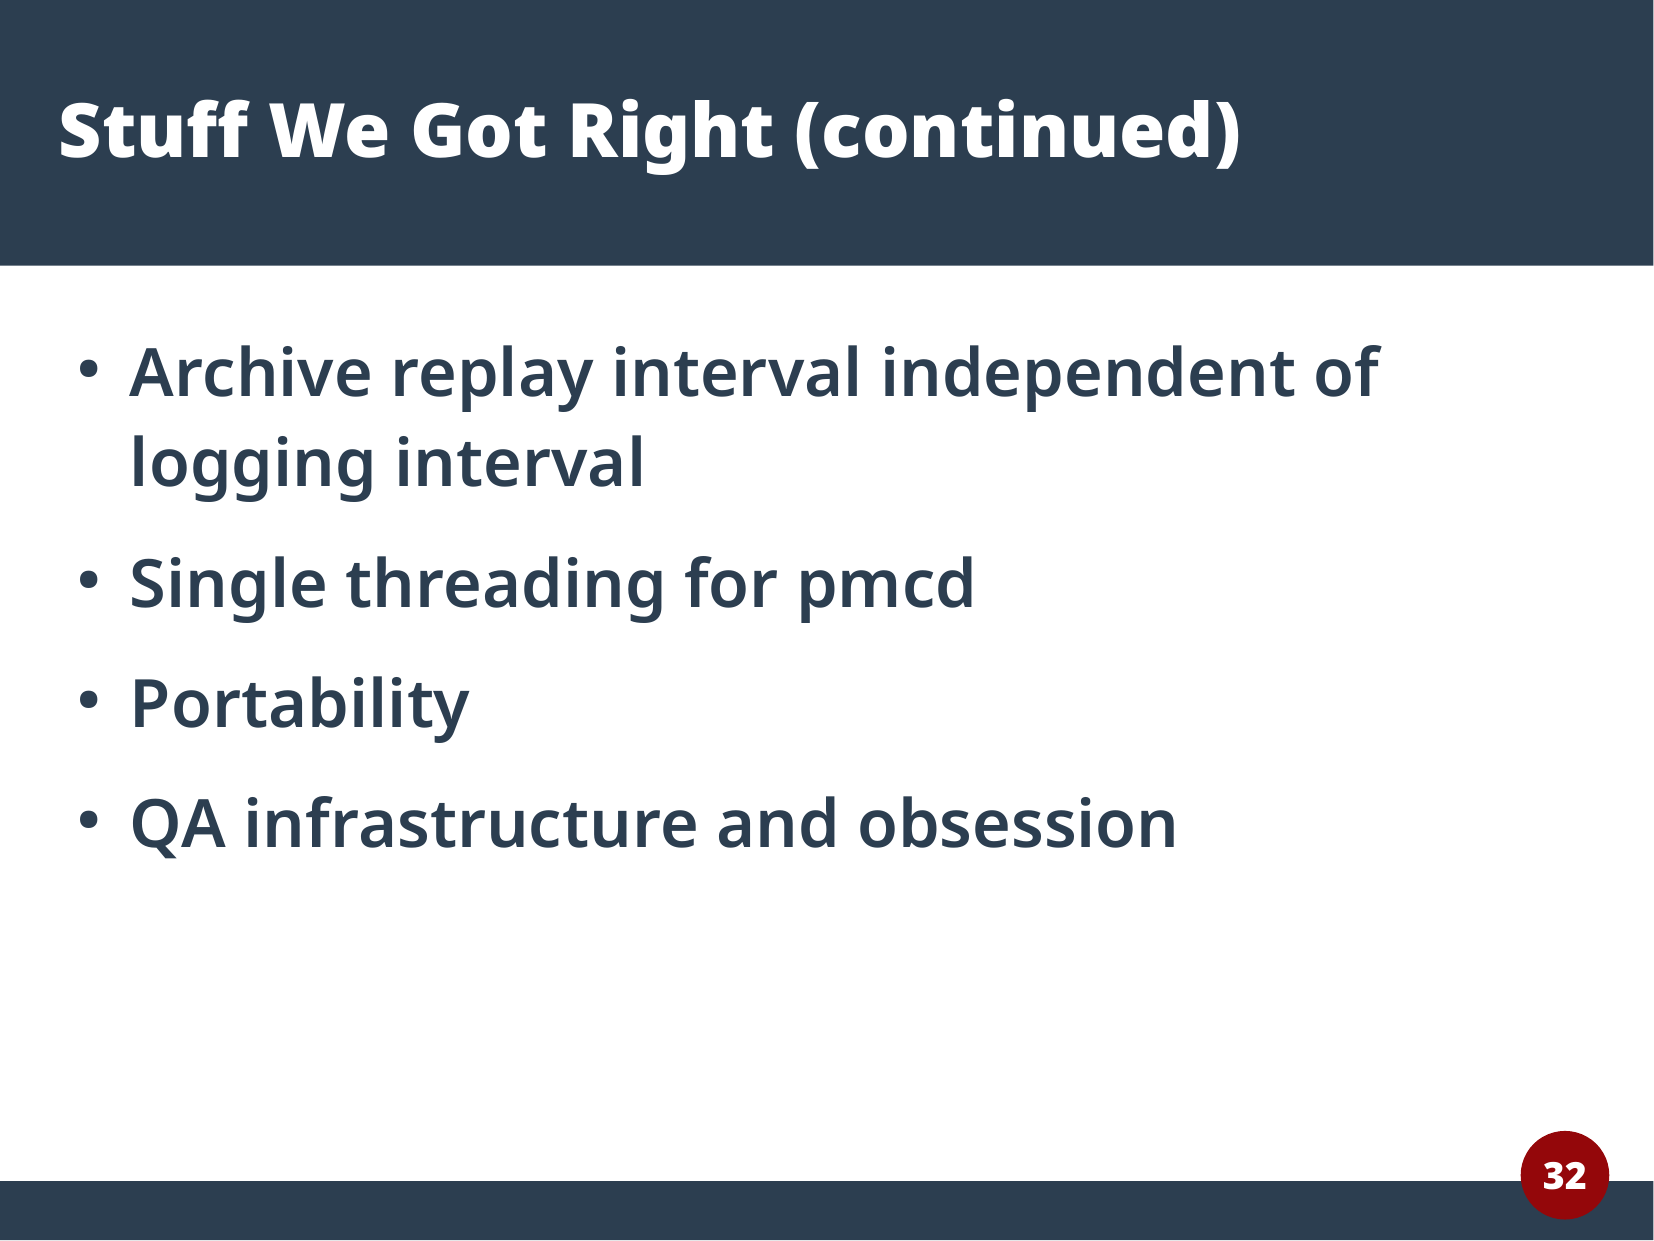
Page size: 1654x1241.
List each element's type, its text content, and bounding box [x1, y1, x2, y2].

title Stuff We Got Right (continued) [59, 49, 1595, 207]
list Archive replay interval independent of logging interval Single threading for pmcd Portability QA infrastructure and obsession [59, 324, 1595, 1152]
